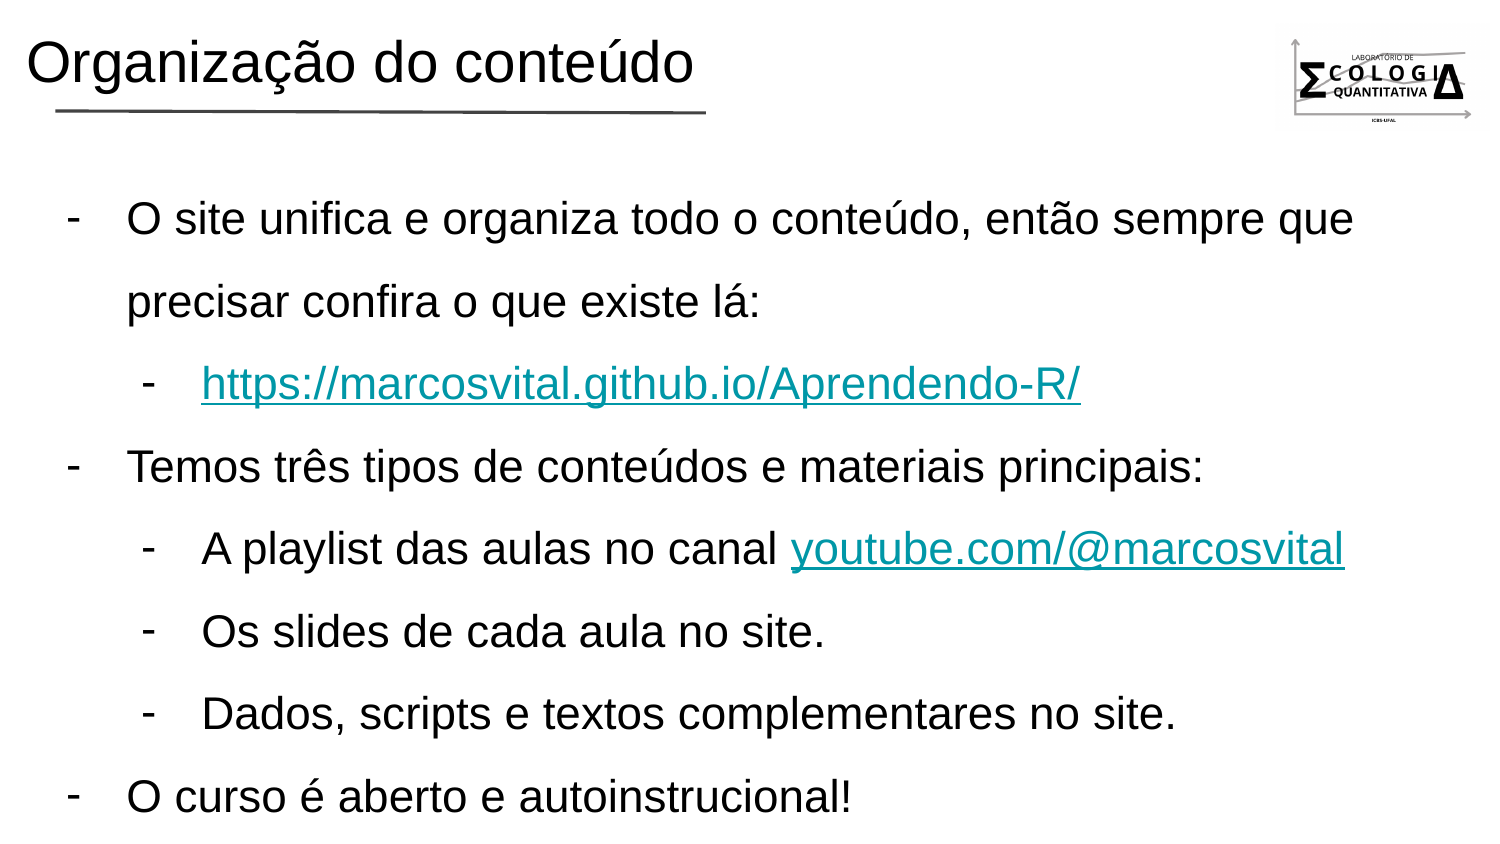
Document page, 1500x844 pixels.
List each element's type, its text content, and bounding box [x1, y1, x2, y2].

text_box O site unifica e organiza todo o conteúdo, então sempre que precisar confira o que existe lá: https://marcosvital.github.io/Aprendendo-R/ Temos três tipos de conteúdos e materiais principais: A playlist das aulas no canal youtube.com/@marcosvital Os slides de cada aula no site. Dados, scripts e textos complementares no site. O curso é aberto e autoinstrucional! [36, 146, 1417, 822]
picture [1275, 23, 1490, 131]
text_box Organização do conteúdo [11, 9, 1210, 117]
